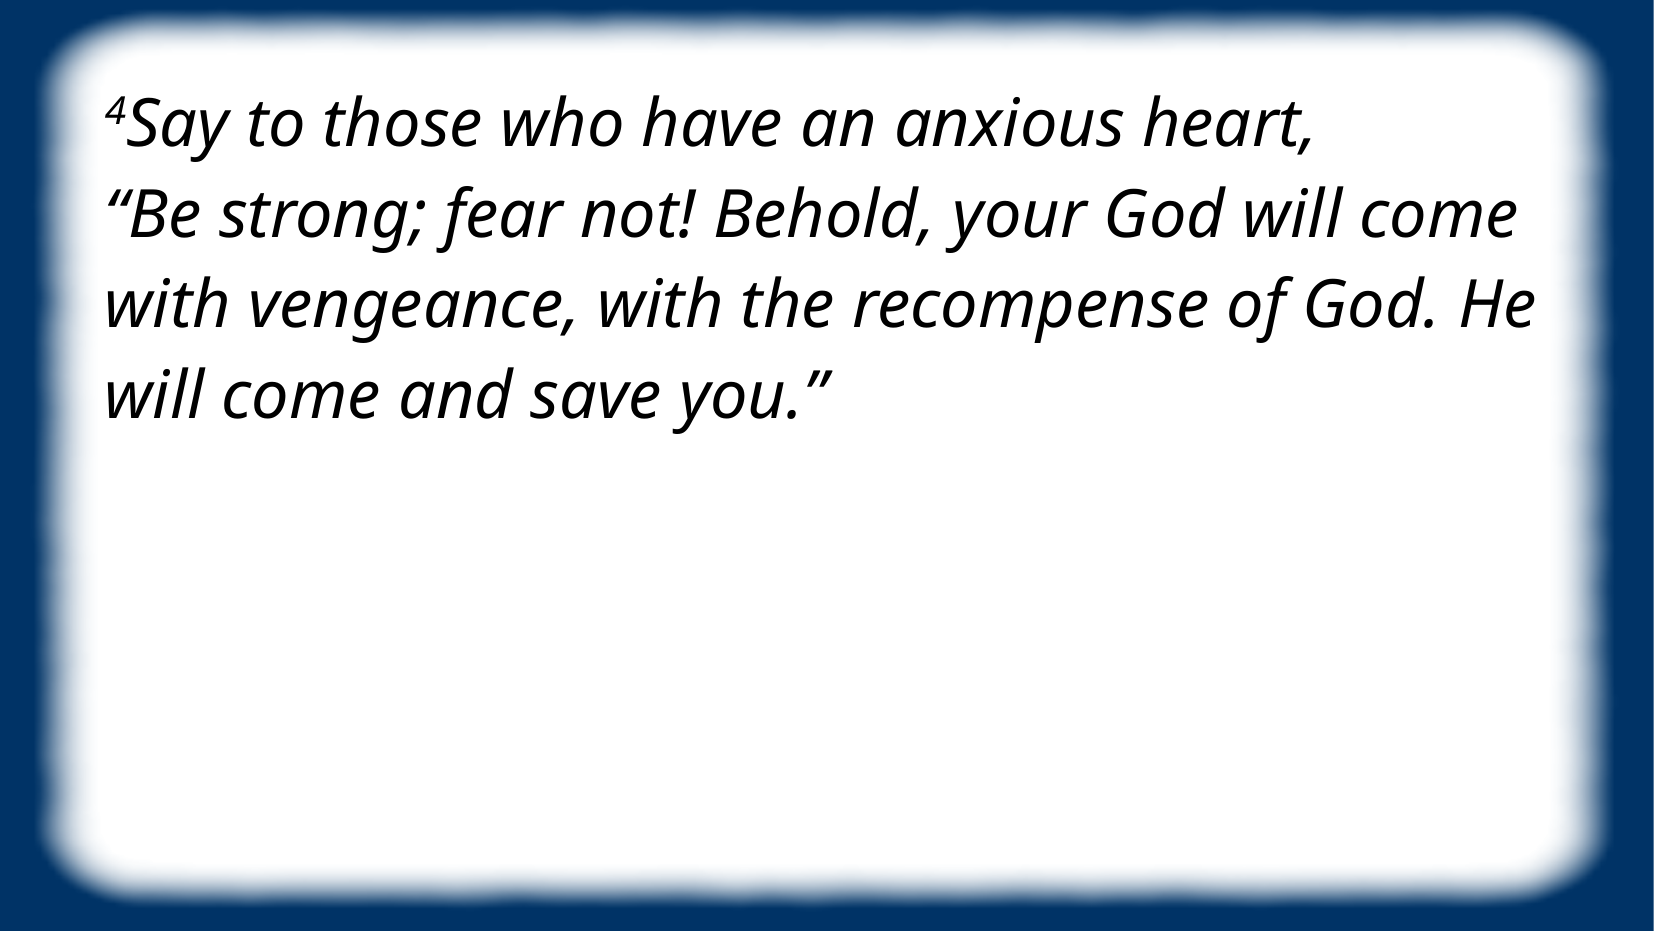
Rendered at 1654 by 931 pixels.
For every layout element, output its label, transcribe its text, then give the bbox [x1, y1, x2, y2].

picture [0, 0, 1654, 931]
text_box 4Say to those who have an anxious heart, “Be strong; fear not! Behold, your God will come with vengeance, with the recompense of God. He will come and save you.” [90, 67, 1561, 438]
